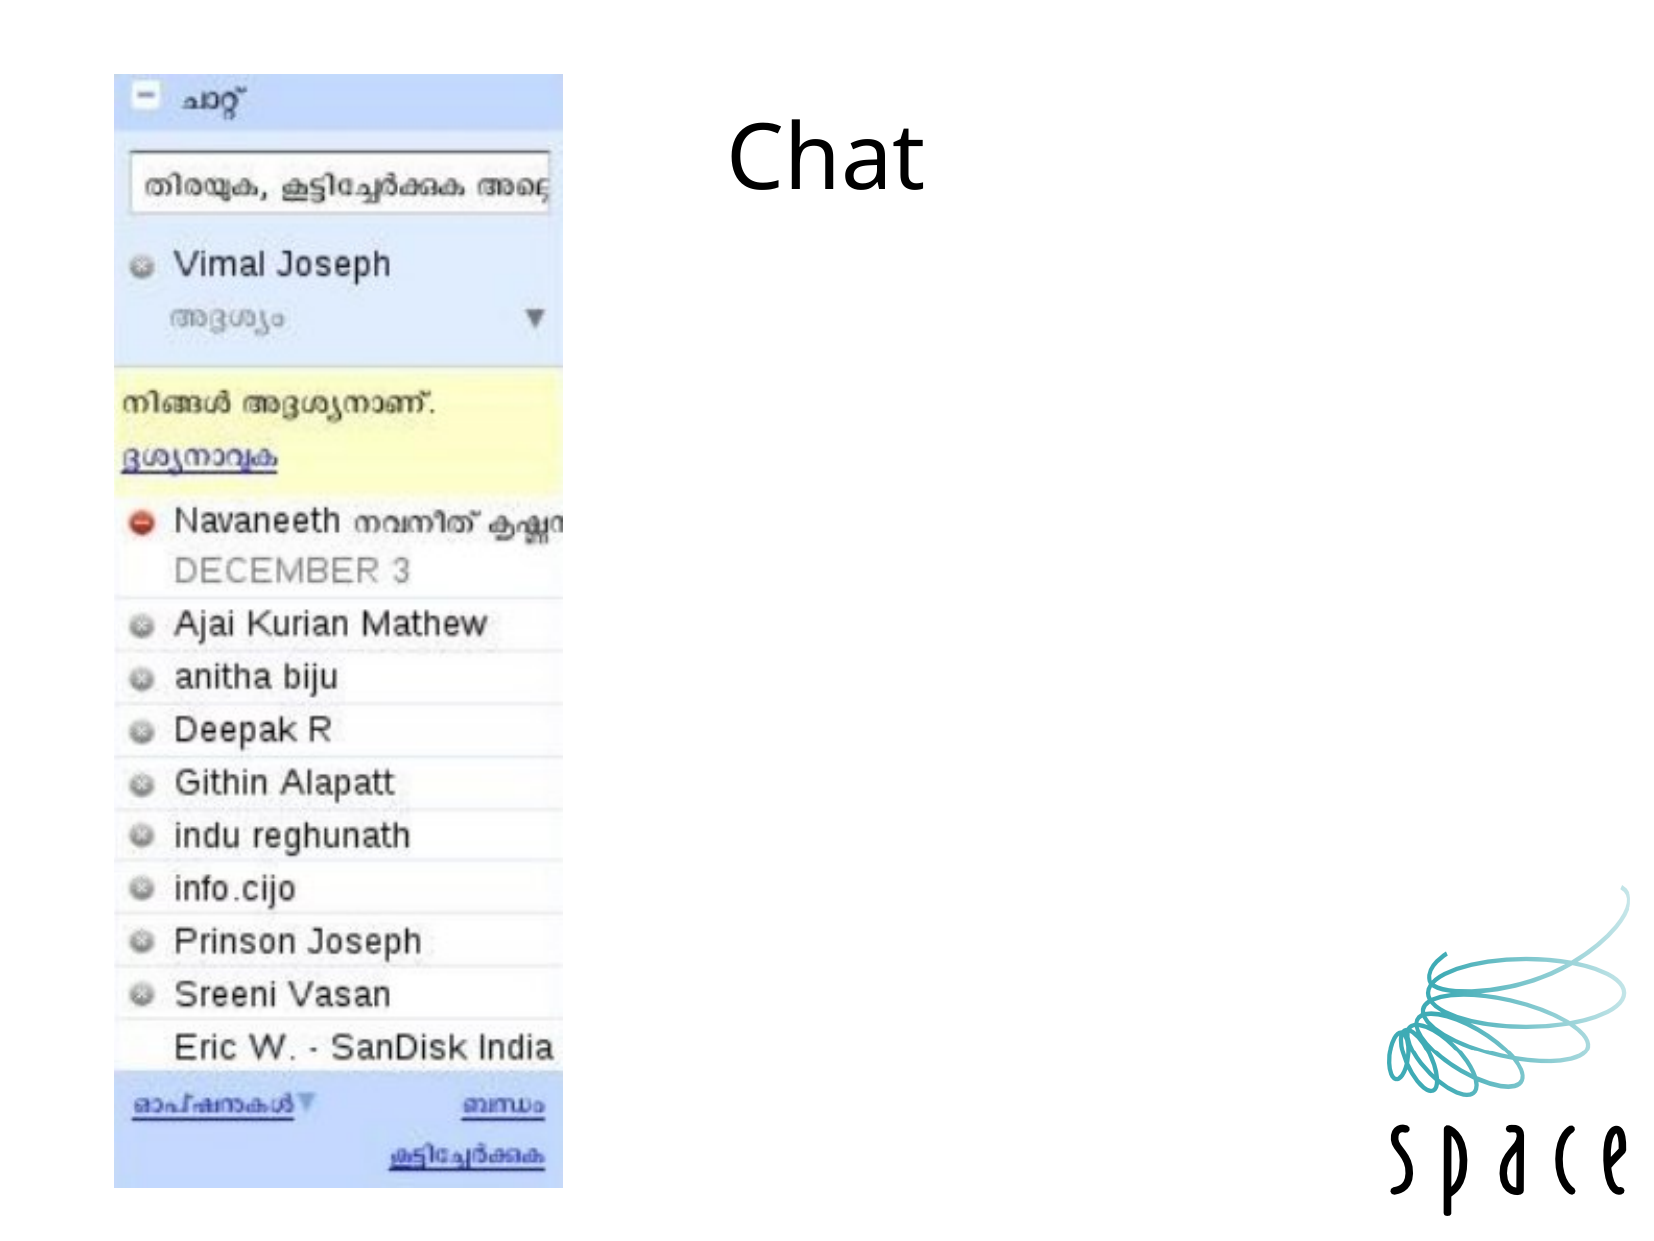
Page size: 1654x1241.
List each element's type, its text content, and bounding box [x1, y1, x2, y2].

title Chat [82, 56, 1571, 249]
picture [114, 74, 563, 1188]
picture [1387, 885, 1630, 1216]
